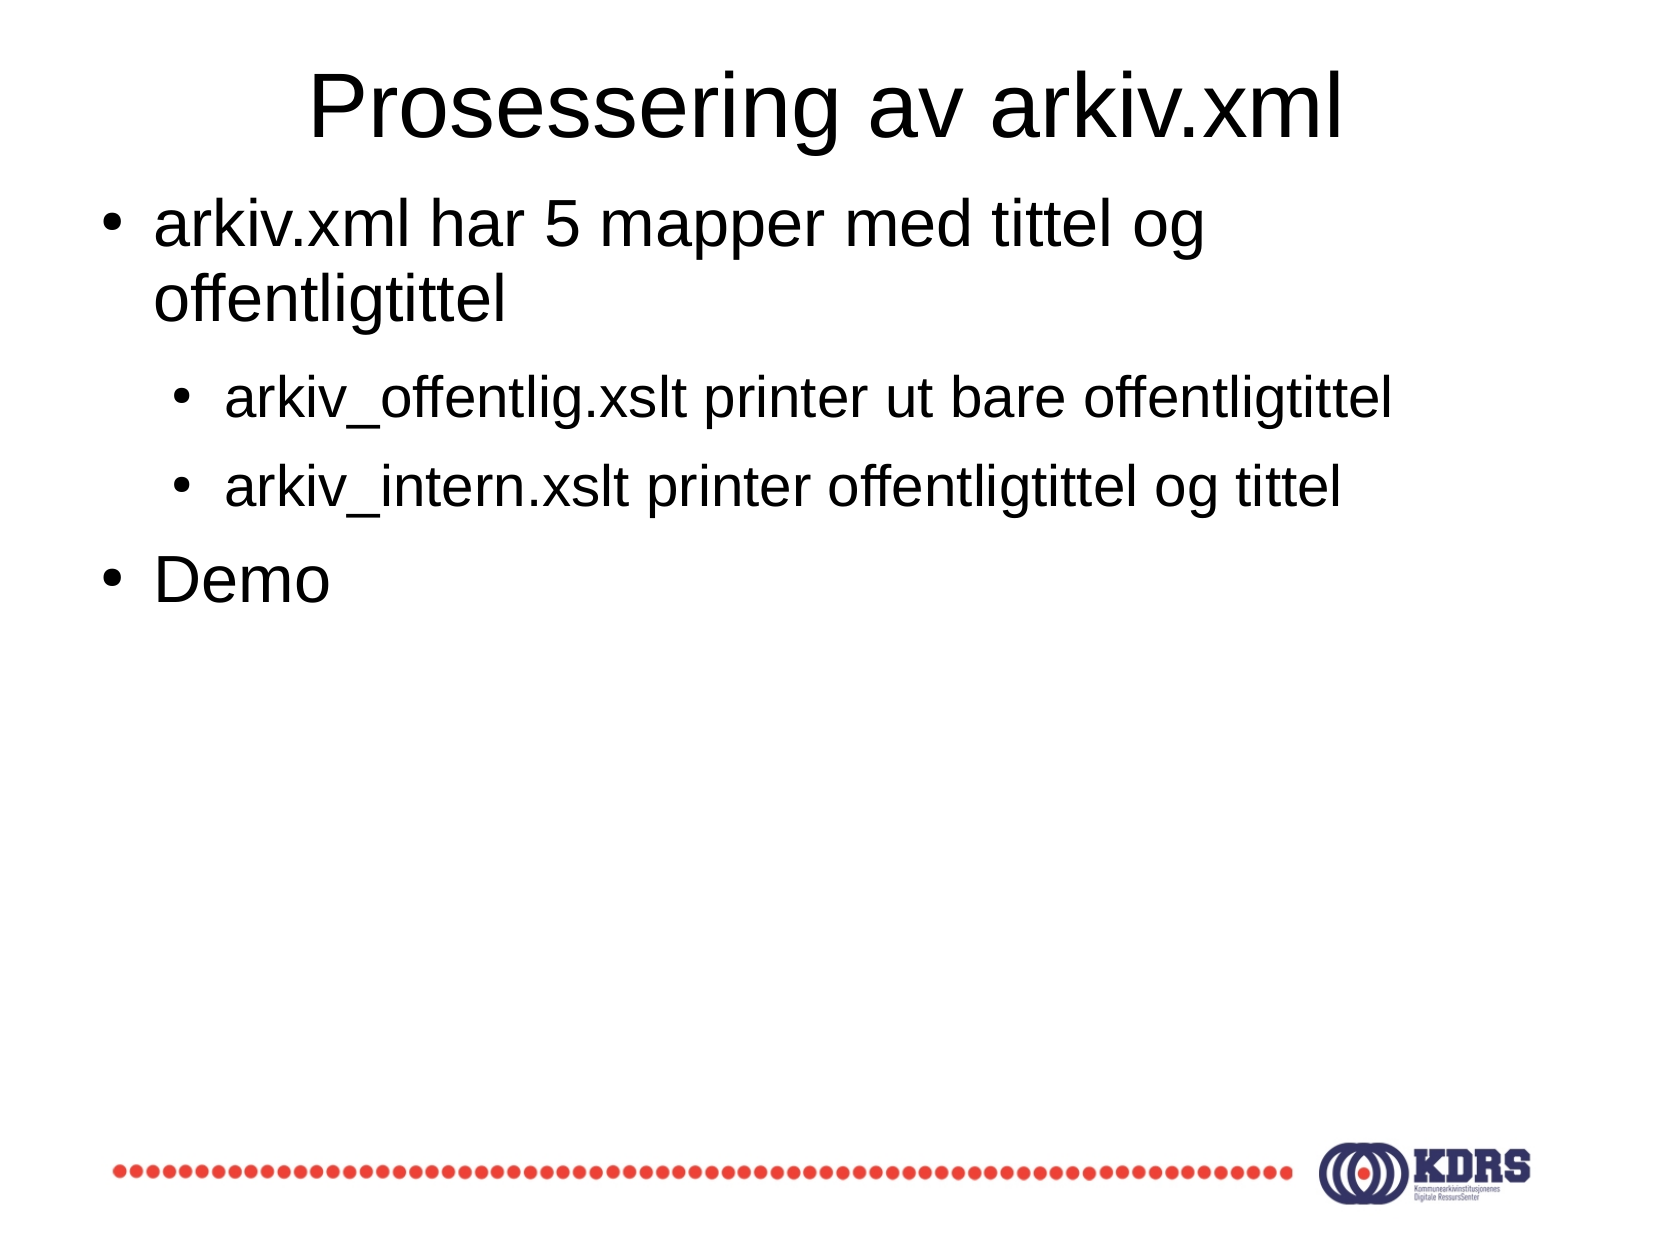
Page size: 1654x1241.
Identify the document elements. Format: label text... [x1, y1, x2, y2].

title Prosessering av arkiv.xml [82, 49, 1571, 162]
list arkiv.xml har 5 mapper med tittel og offentligtittel arkiv_offentlig.xslt printer ut bare offentligtittel arkiv_intern.xslt printer offentligtittel og tittel Demo [82, 185, 1571, 1102]
picture [85, 1121, 1557, 1219]
